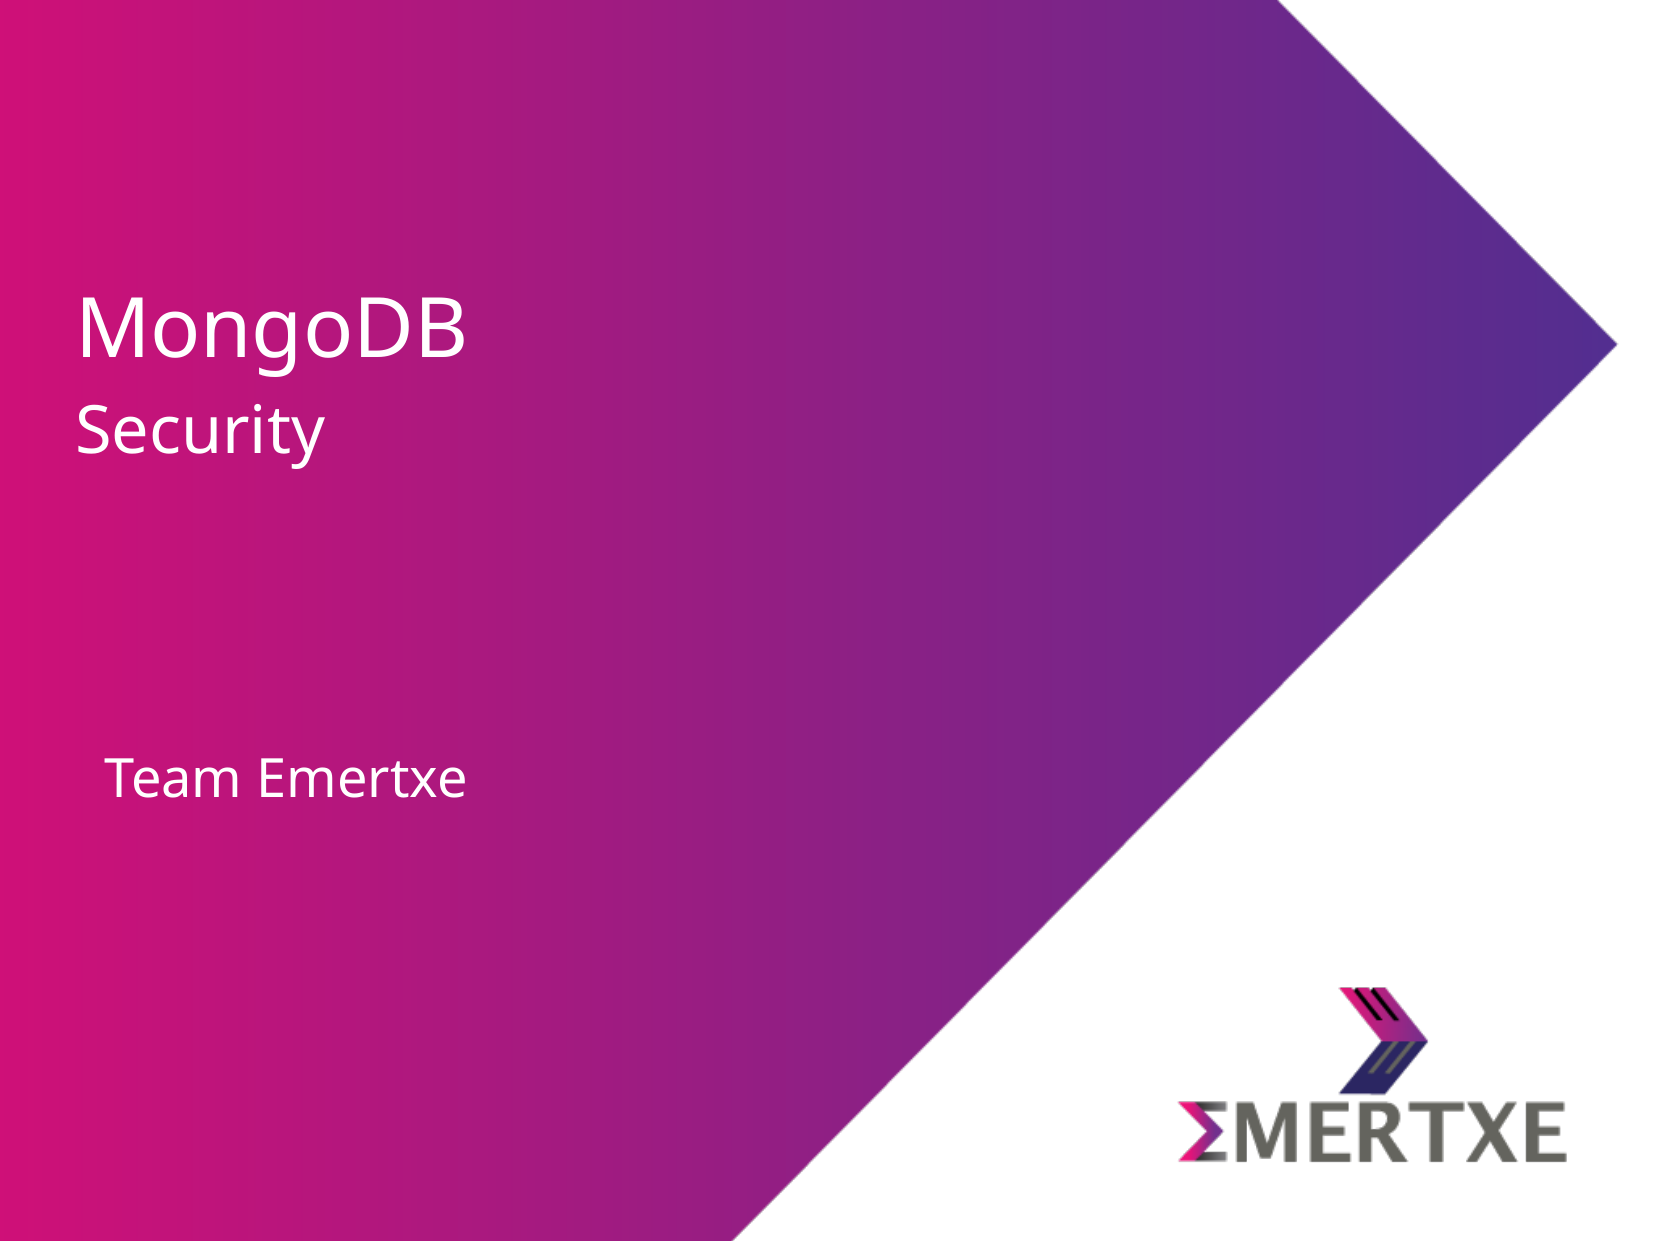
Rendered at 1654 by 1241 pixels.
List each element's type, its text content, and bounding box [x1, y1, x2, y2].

picture [0, 0, 1654, 1241]
title MongoDB Security [75, 294, 1564, 606]
